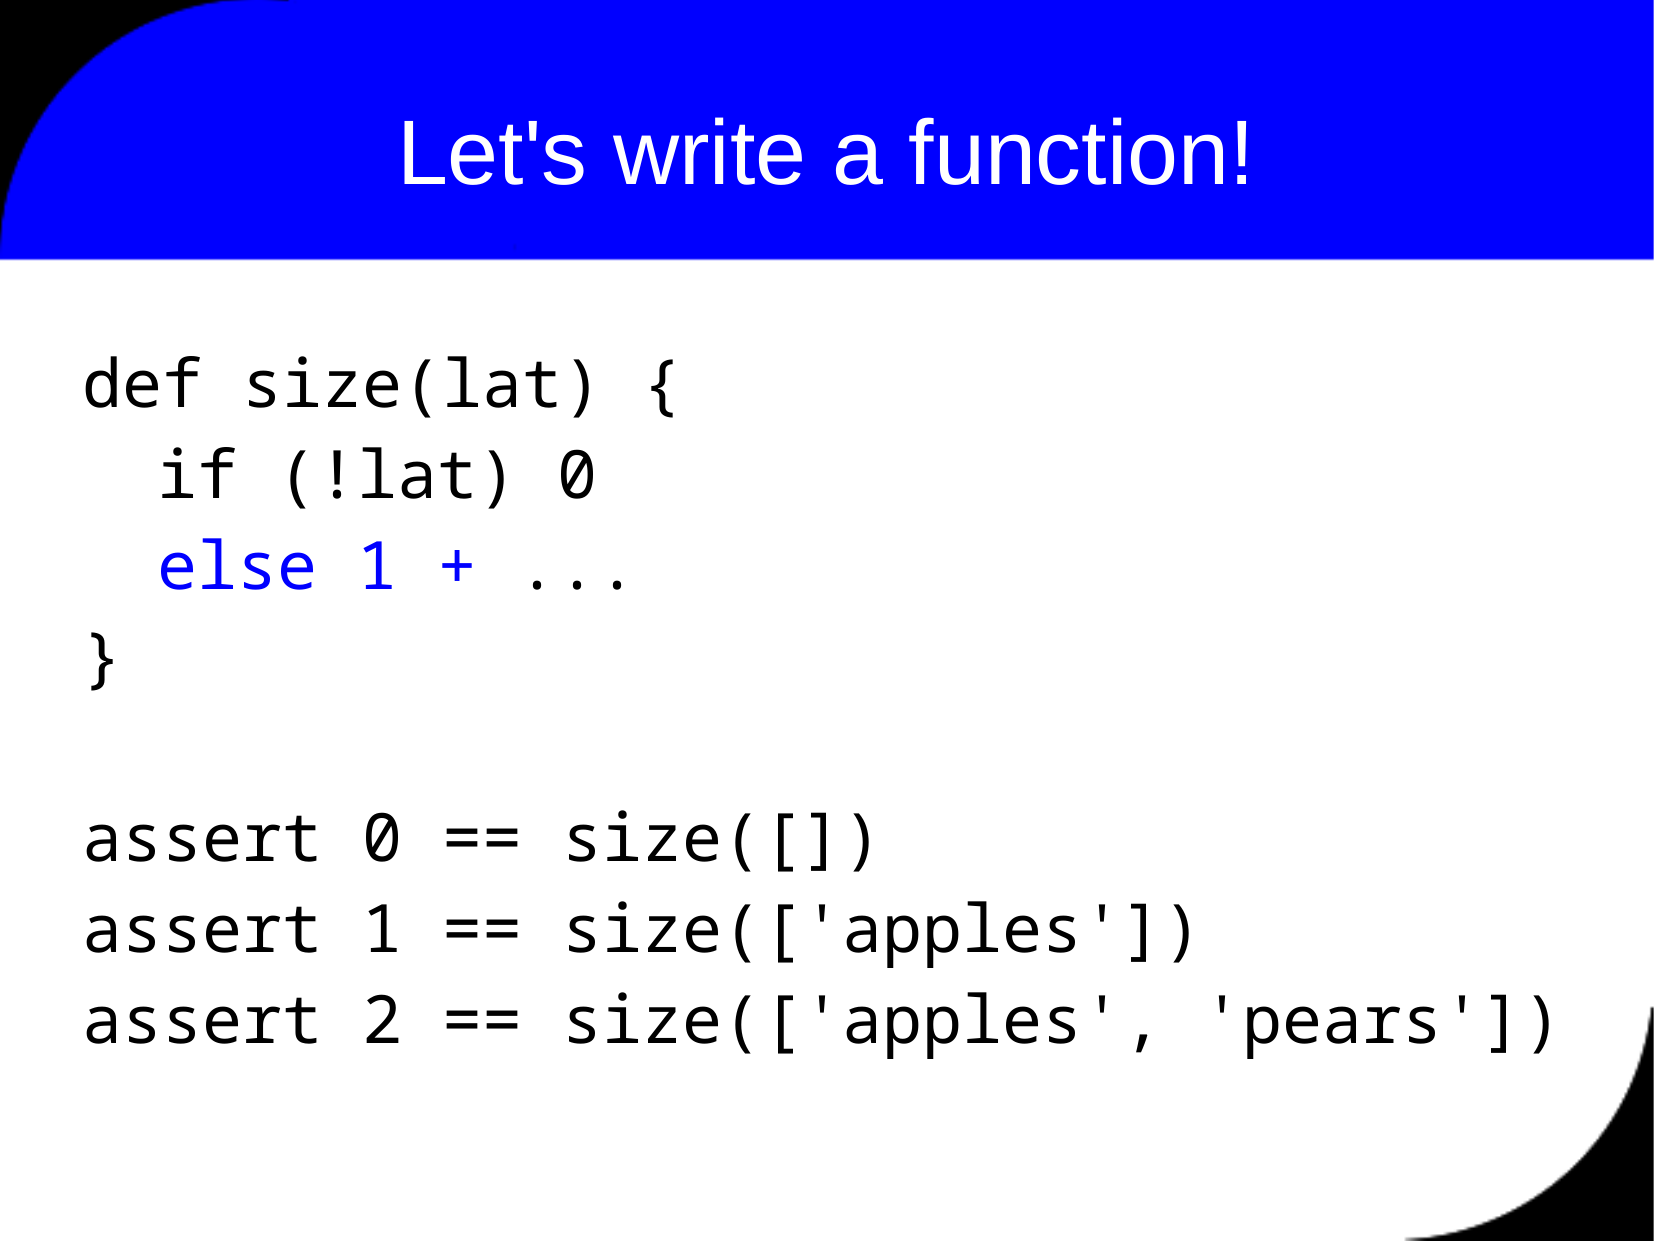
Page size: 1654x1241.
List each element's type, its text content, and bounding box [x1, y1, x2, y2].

title Let's write a function! [82, 49, 1571, 257]
picture [0, 0, 1654, 1241]
subtitle def size(lat) { if (!lat) 0 else 1 + ... } assert 0 == size([]) assert 1 == size(['apples']) assert 2 == size(['apples', 'pears']) [82, 297, 1613, 1102]
